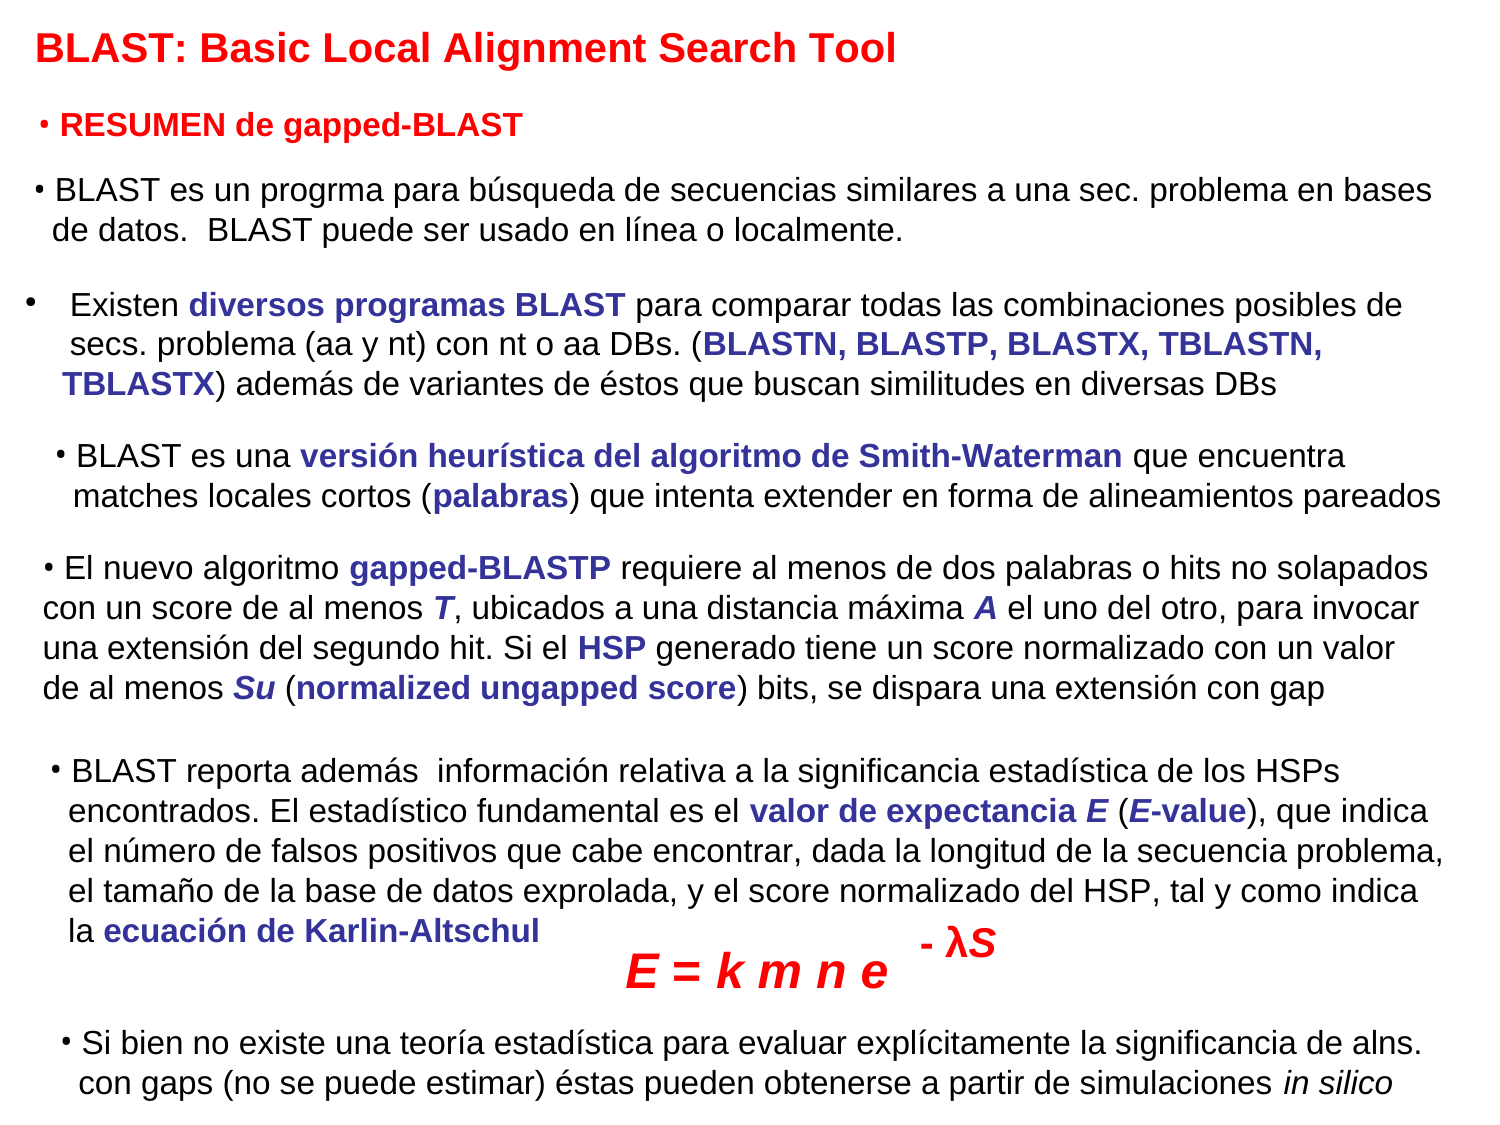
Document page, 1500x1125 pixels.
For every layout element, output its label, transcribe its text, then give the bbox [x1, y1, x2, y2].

text_box Si bien no existe una teoría estadística para evaluar explícitamente la significancia de alns. con gaps (no se puede estimar) éstas pueden obtenerse a partir de simulaciones in silico [45, 1013, 1441, 1109]
text_box El nuevo algoritmo gapped-BLASTP requiere al menos de dos palabras o hits no solapados con un score de al menos T, ubicados a una distancia máxima A el uno del otro, para invocar una extensión del segundo hit. Si el HSP generado tiene un score normalizado con un valor de al menos Su (normalized ungapped score) bits, se dispara una extensión con gap [27, 538, 1445, 714]
text_box Existen diversos programas BLAST para comparar todas las combinaciones posibles de secs. problema (aa y nt) con nt o aa DBs. (BLASTN, BLASTP, BLASTX, TBLASTN, TBLASTX) además de variantes de éstos que buscan similitudes en diversas DBs [10, 274, 1420, 411]
text_box BLAST es un progrma para búsqueda de secuencias similares a una sec. problema en bases de datos. BLAST puede ser usado en línea o localmente. [18, 160, 1459, 257]
text_box RESUMEN de gapped-BLAST [23, 95, 539, 152]
text_box BLAST: Basic Local Alignment Search Tool [20, 13, 913, 79]
text_box E = k m n e [610, 930, 918, 1006]
text_box BLAST reporta además información relativa a la significancia estadística de los HSPs encontrados. El estadístico fundamental es el valor de expectancia E (E-value), que indica el número de falsos positivos que cabe encontrar, dada la longitud de la secuencia problema, el tamaño de la base de datos exprolada, y el score normalizado del HSP, tal y como indica la ecuación de Karlin-Altschul [34, 741, 1462, 957]
text_box - λS [904, 908, 1012, 975]
text_box BLAST es una versión heurística del algoritmo de Smith-Waterman que encuentra matches locales cortos (palabras) que intenta extender en forma de alineamientos pareados [39, 426, 1458, 522]
